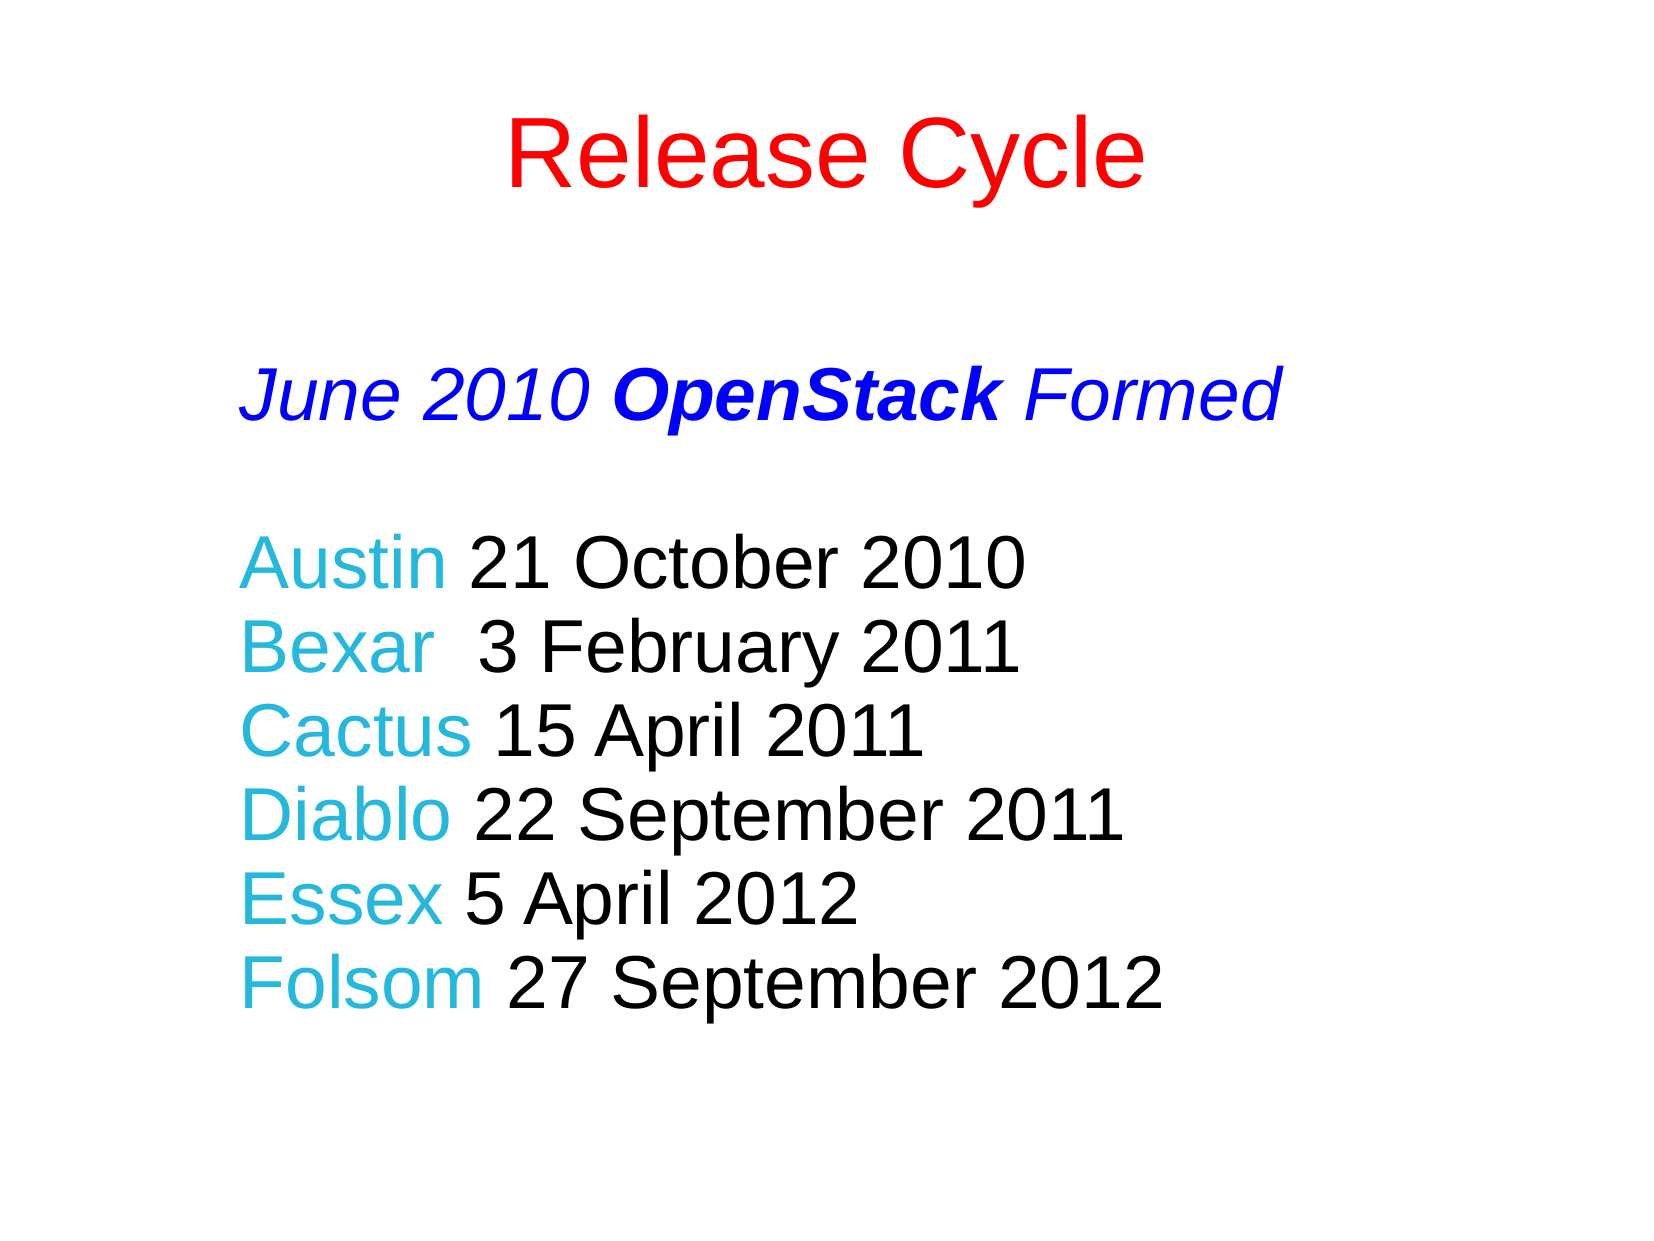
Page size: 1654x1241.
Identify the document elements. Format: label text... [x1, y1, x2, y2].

title Release Cycle [82, 56, 1571, 250]
text_box June 2010 OpenStack Formed Austin 21 October 2010 Bexar 3 February 2011 Cactus 15 April 2011 Diablo 22 September 2011 Essex 5 April 2012 Folsom 27 September 2012 [225, 345, 1297, 1032]
